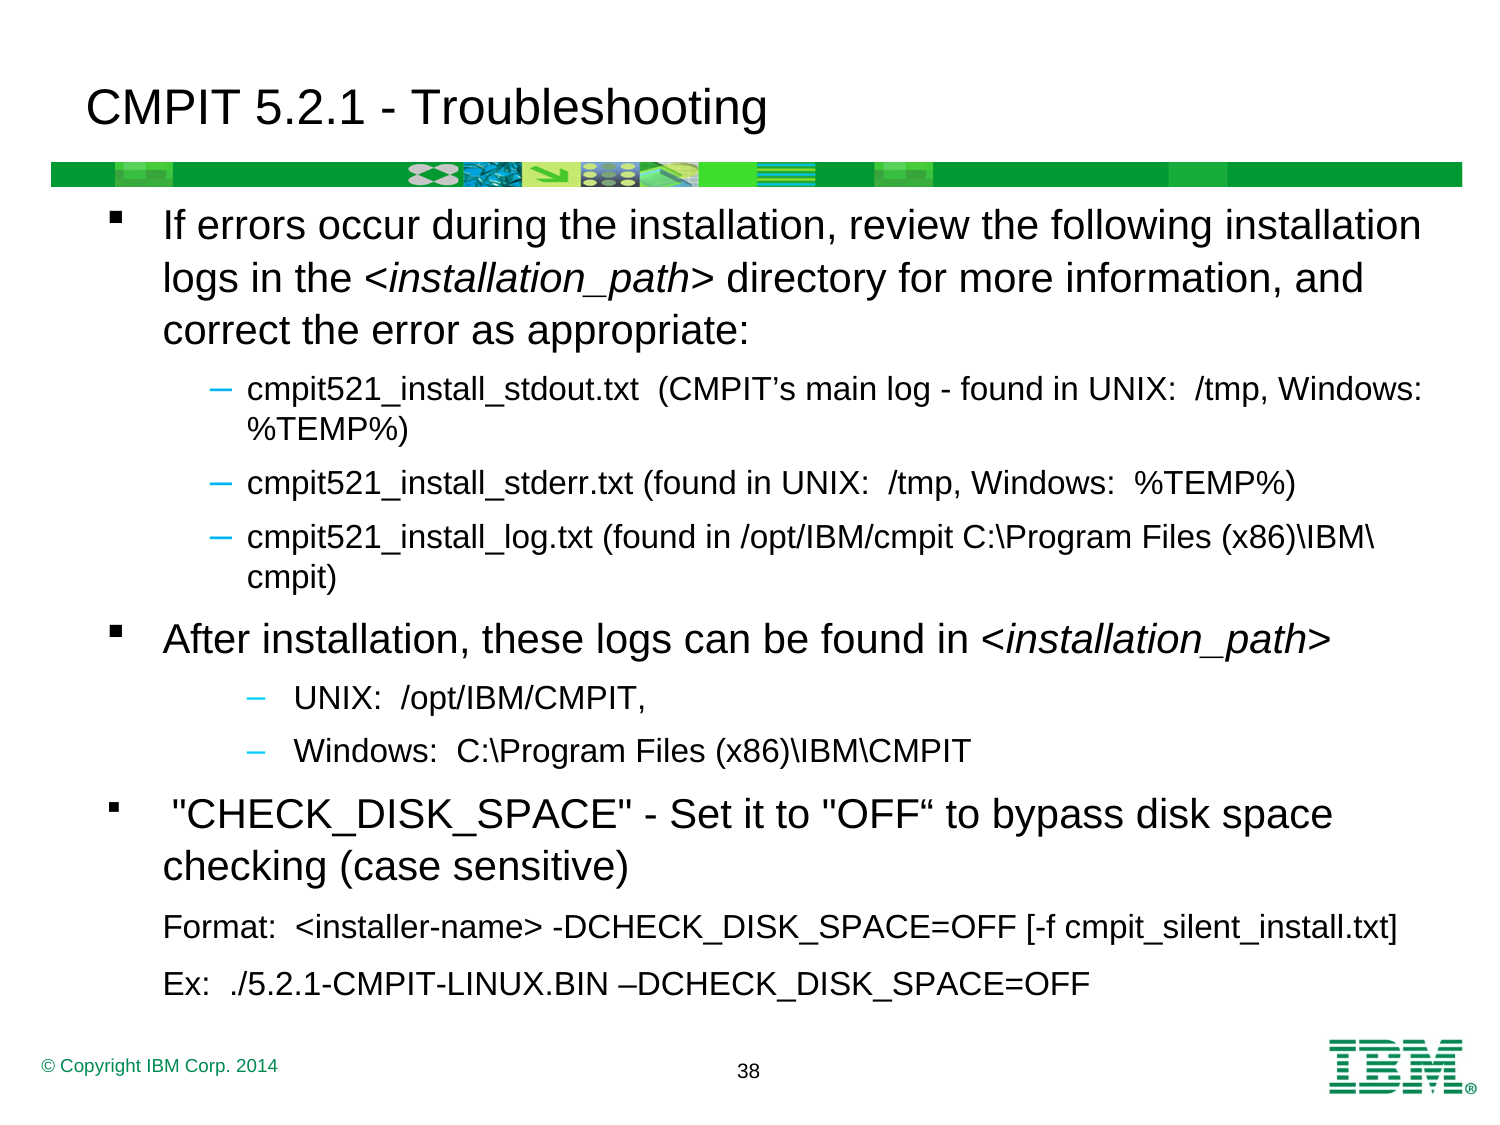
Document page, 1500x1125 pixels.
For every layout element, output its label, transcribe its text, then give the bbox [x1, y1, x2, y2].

list If errors occur during the installation, review the following installation logs in the <installation_path> directory for more information, and correct the error as appropriate: cmpit521_install_stdout.txt (CMPIT’s main log - found in UNIX: /tmp, Windows: %TEMP%) cmpit521_install_stderr.txt (found in UNIX: /tmp, Windows: %TEMP%) cmpit521_install_log.txt (found in /opt/IBM/cmpit C:\Program Files (x86)\IBM\cmpit) After installation, these logs can be found in <installation_path> UNIX: /opt/IBM/CMPIT, Windows: C:\Program Files (x86)\IBM\CMPIT "CHECK_DISK_SPACE" - Set it to "OFF“ to bypass disk space checking (case sensitive) Format: <installer-name> -DCHECK_DISK_SPACE=OFF [-f cmpit_silent_install.txt] Ex: ./5.2.1-CMPIT-LINUX.BIN –DCHECK_DISK_SPACE=OFF [35, 187, 1473, 1110]
picture [1473, 1037, 1479, 1096]
picture [50, 161, 1463, 187]
title CMPIT 5.2.1 - Troubleshooting [53, 69, 1239, 144]
